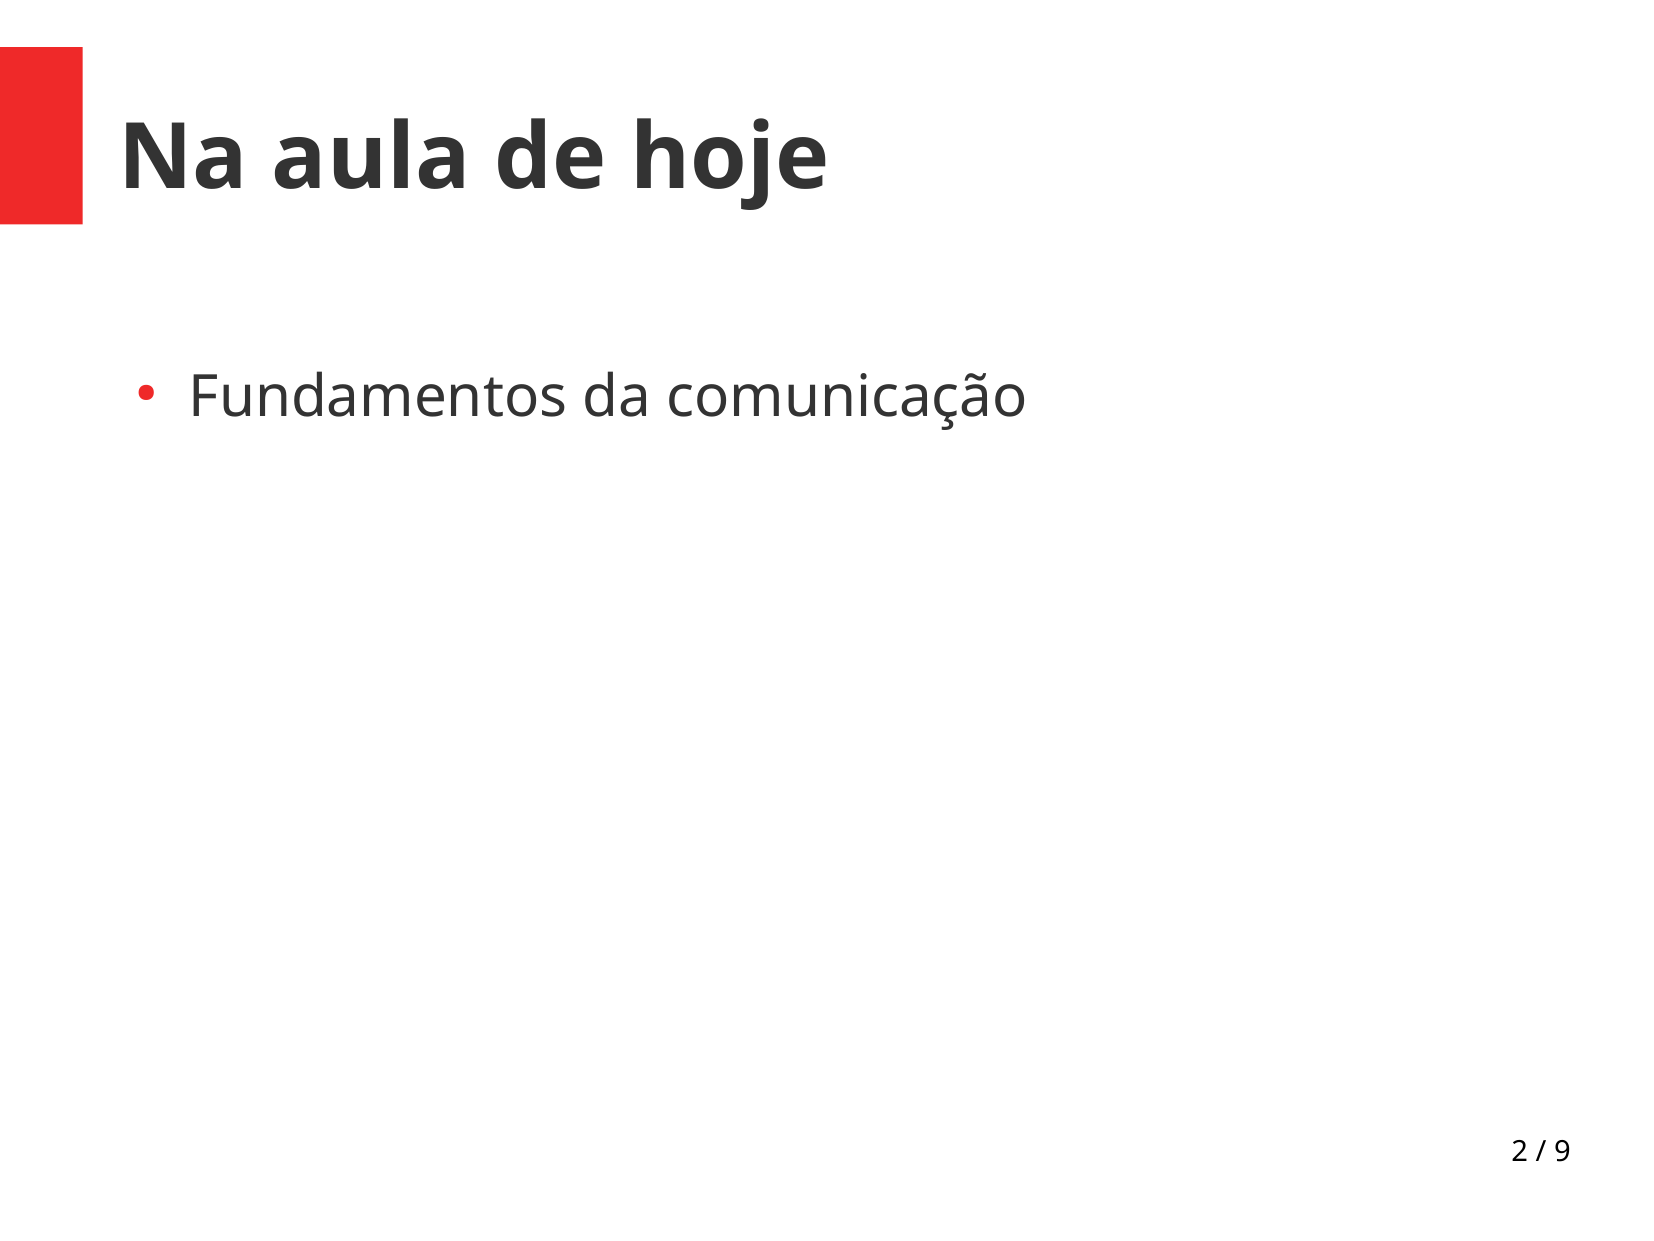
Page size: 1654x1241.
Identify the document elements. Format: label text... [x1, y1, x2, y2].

title Na aula de hoje [118, 49, 1571, 257]
list Fundamentos da comunicação [118, 354, 1536, 1074]
